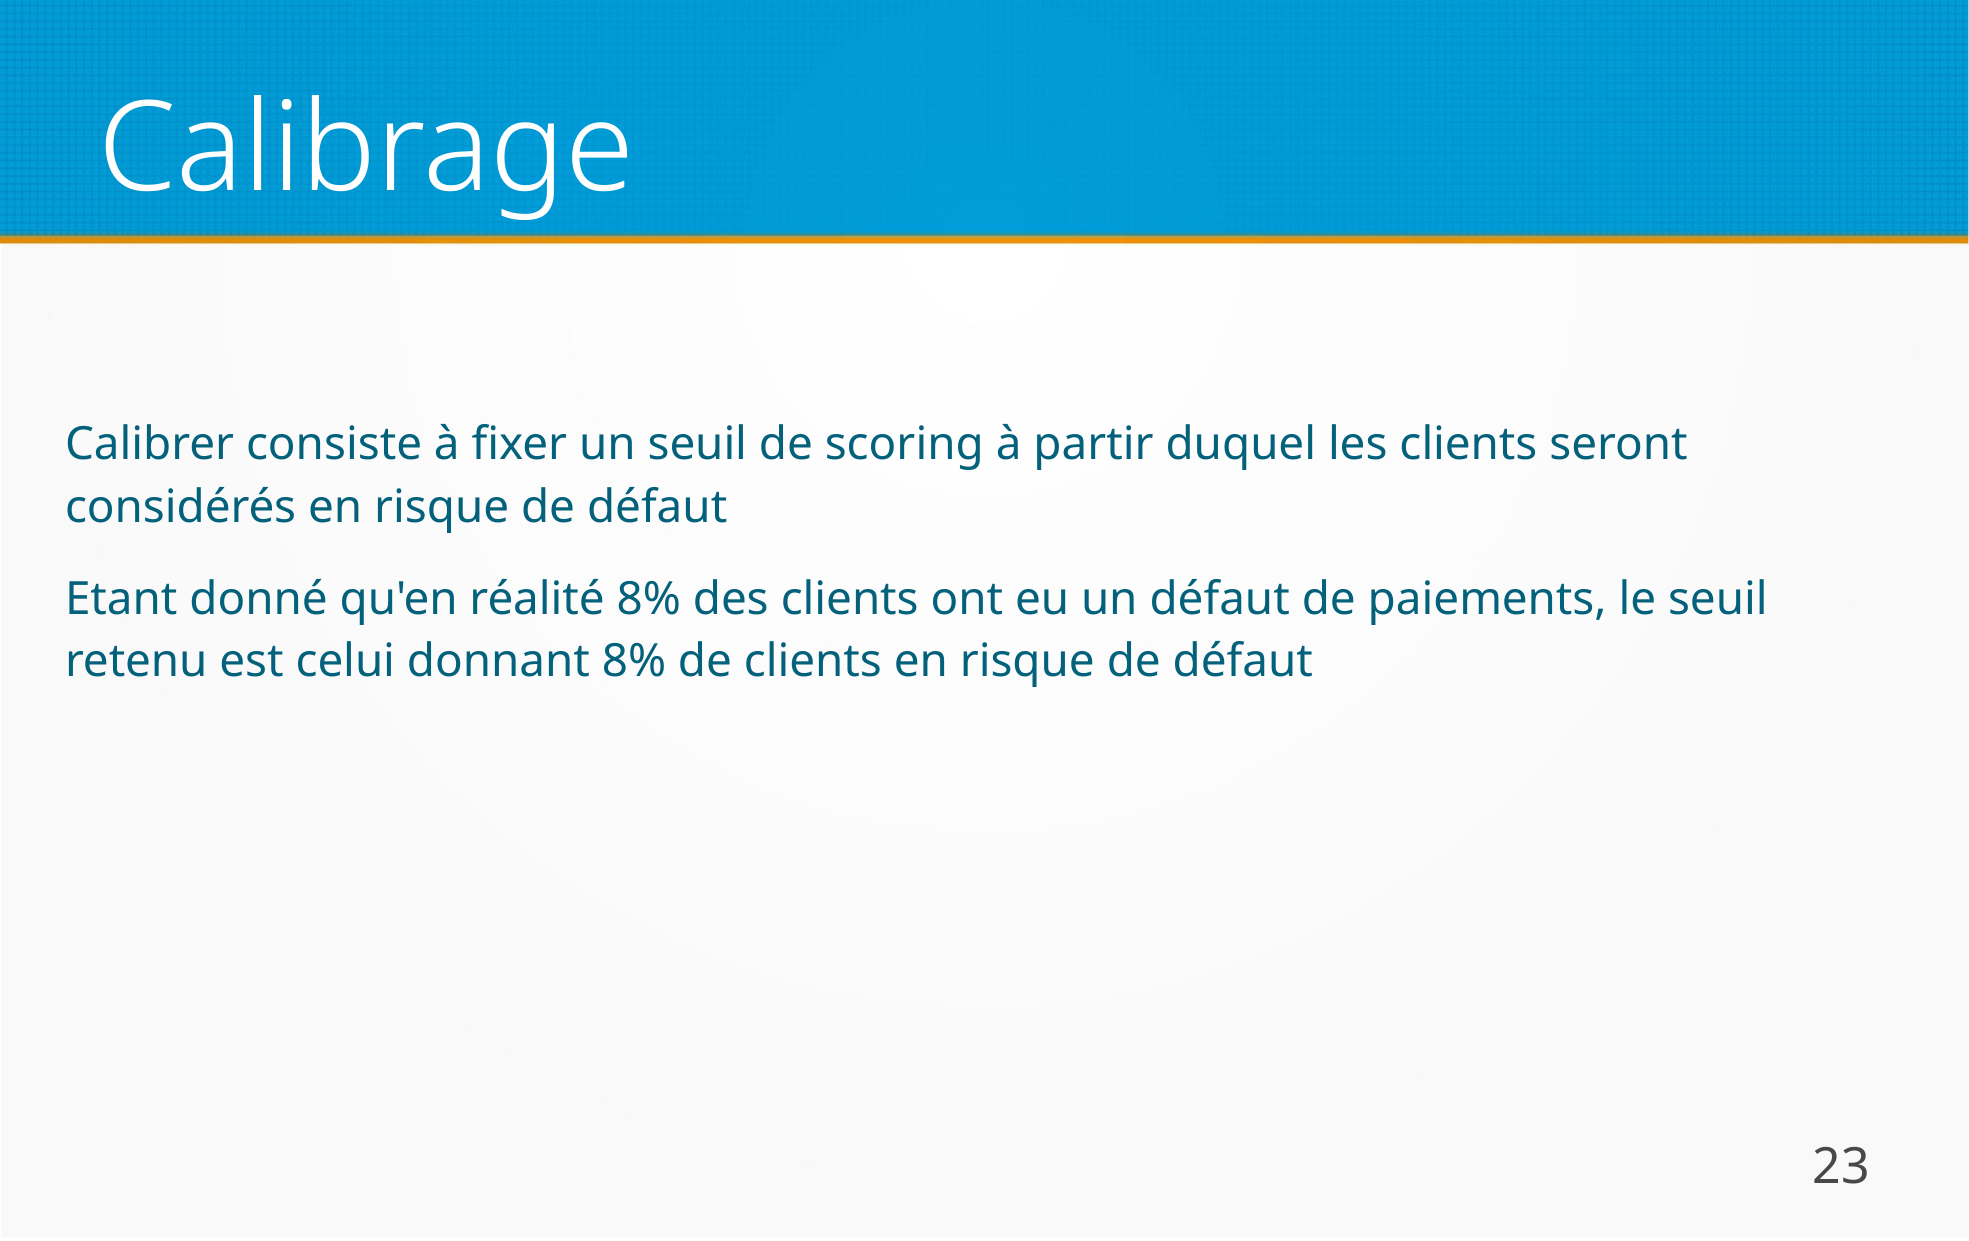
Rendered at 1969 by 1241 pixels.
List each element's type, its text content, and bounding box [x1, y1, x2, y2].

picture [0, 233, 1969, 1241]
text_box Calibrer consiste à fixer un seuil de scoring à partir duquel les clients seront considérés en risque de défaut Etant donné qu'en réalité 8% des clients ont eu un défaut de paiements, le seuil retenu est celui donnant 8% de clients en risque de défaut [59, 423, 1896, 678]
title Calibrage [98, 19, 1870, 227]
